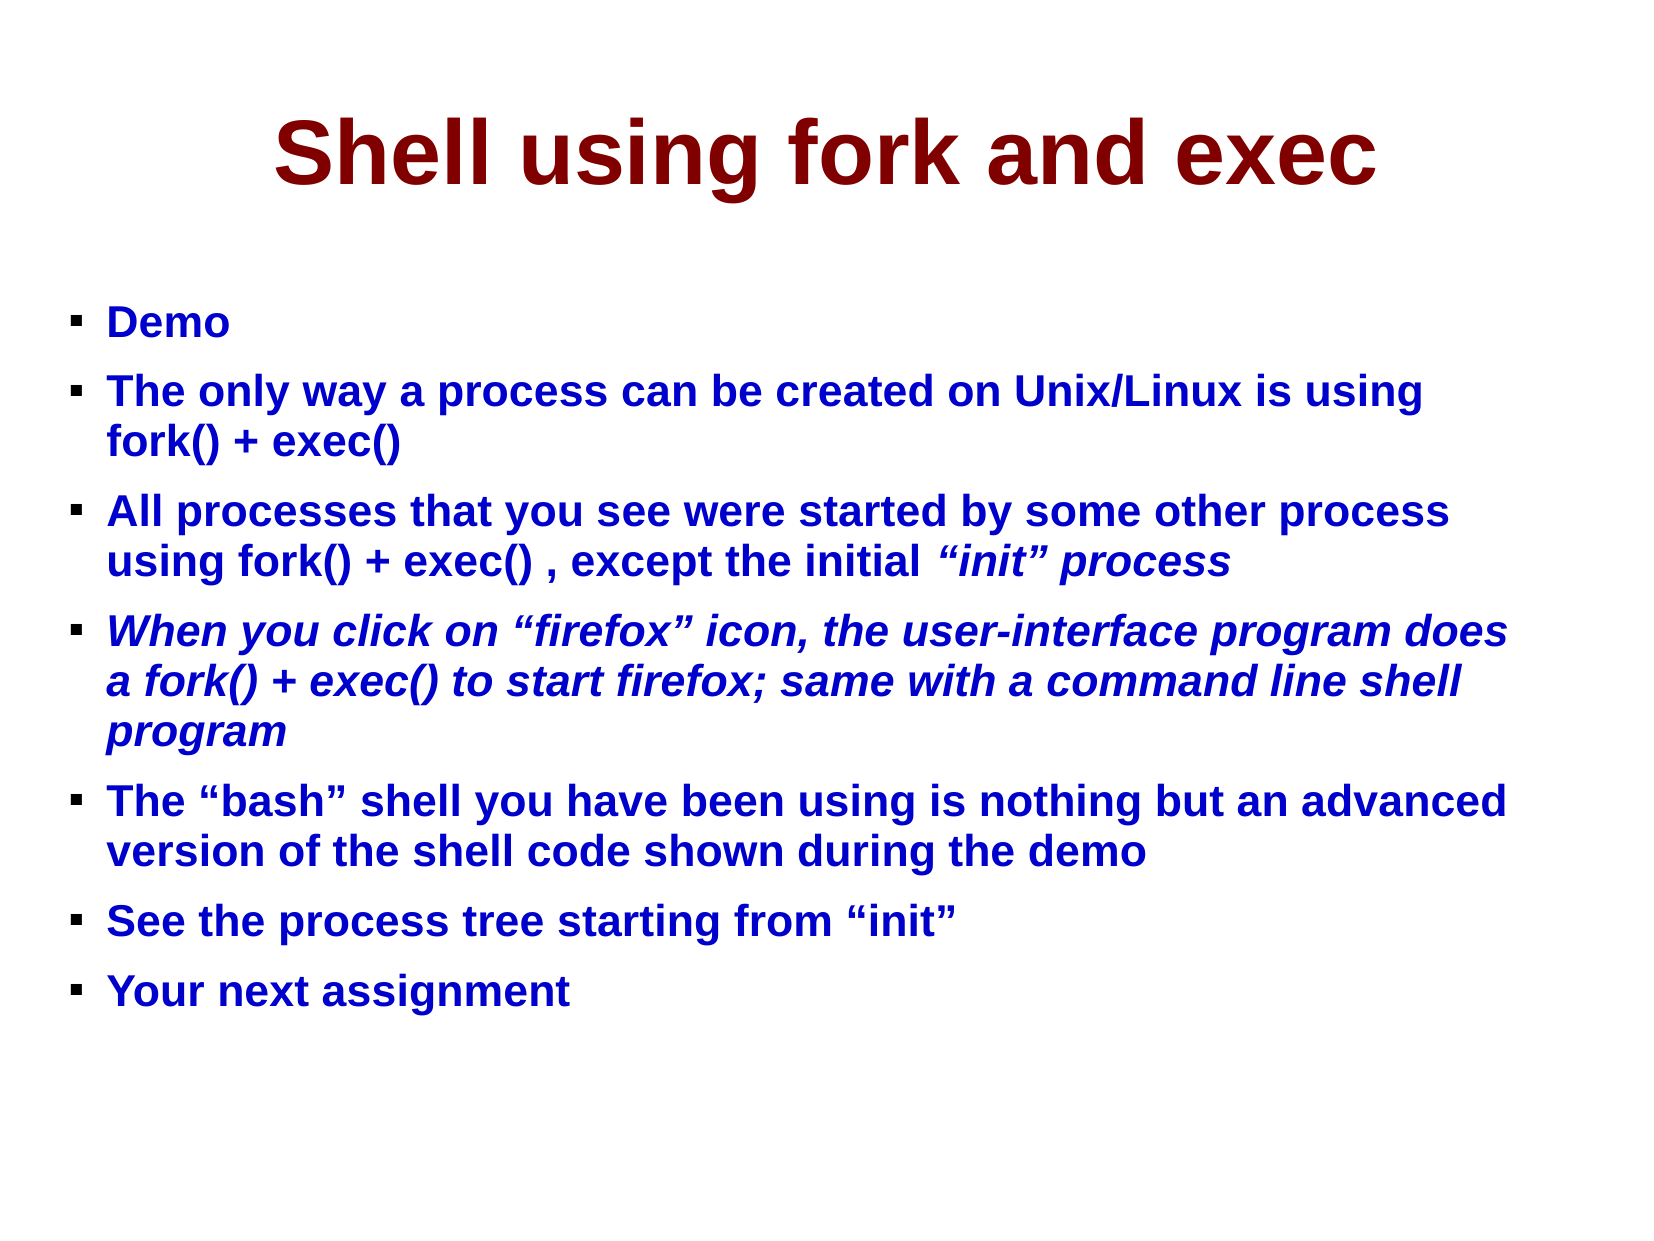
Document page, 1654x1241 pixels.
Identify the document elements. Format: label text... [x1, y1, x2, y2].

list Demo The only way a process can be created on Unix/Linux is using fork() + exec() All processes that you see were started by some other process using fork() + exec() , except the initial “init” process When you click on “firefox” icon, the user-interface program does a fork() + exec() to start firefox; same with a command line shell program The “bash” shell you have been using is nothing but an advanced version of the shell code shown during the demo See the process tree starting from “init” Your next assignment [59, 296, 1548, 1016]
title Shell using fork and exec [82, 49, 1571, 257]
